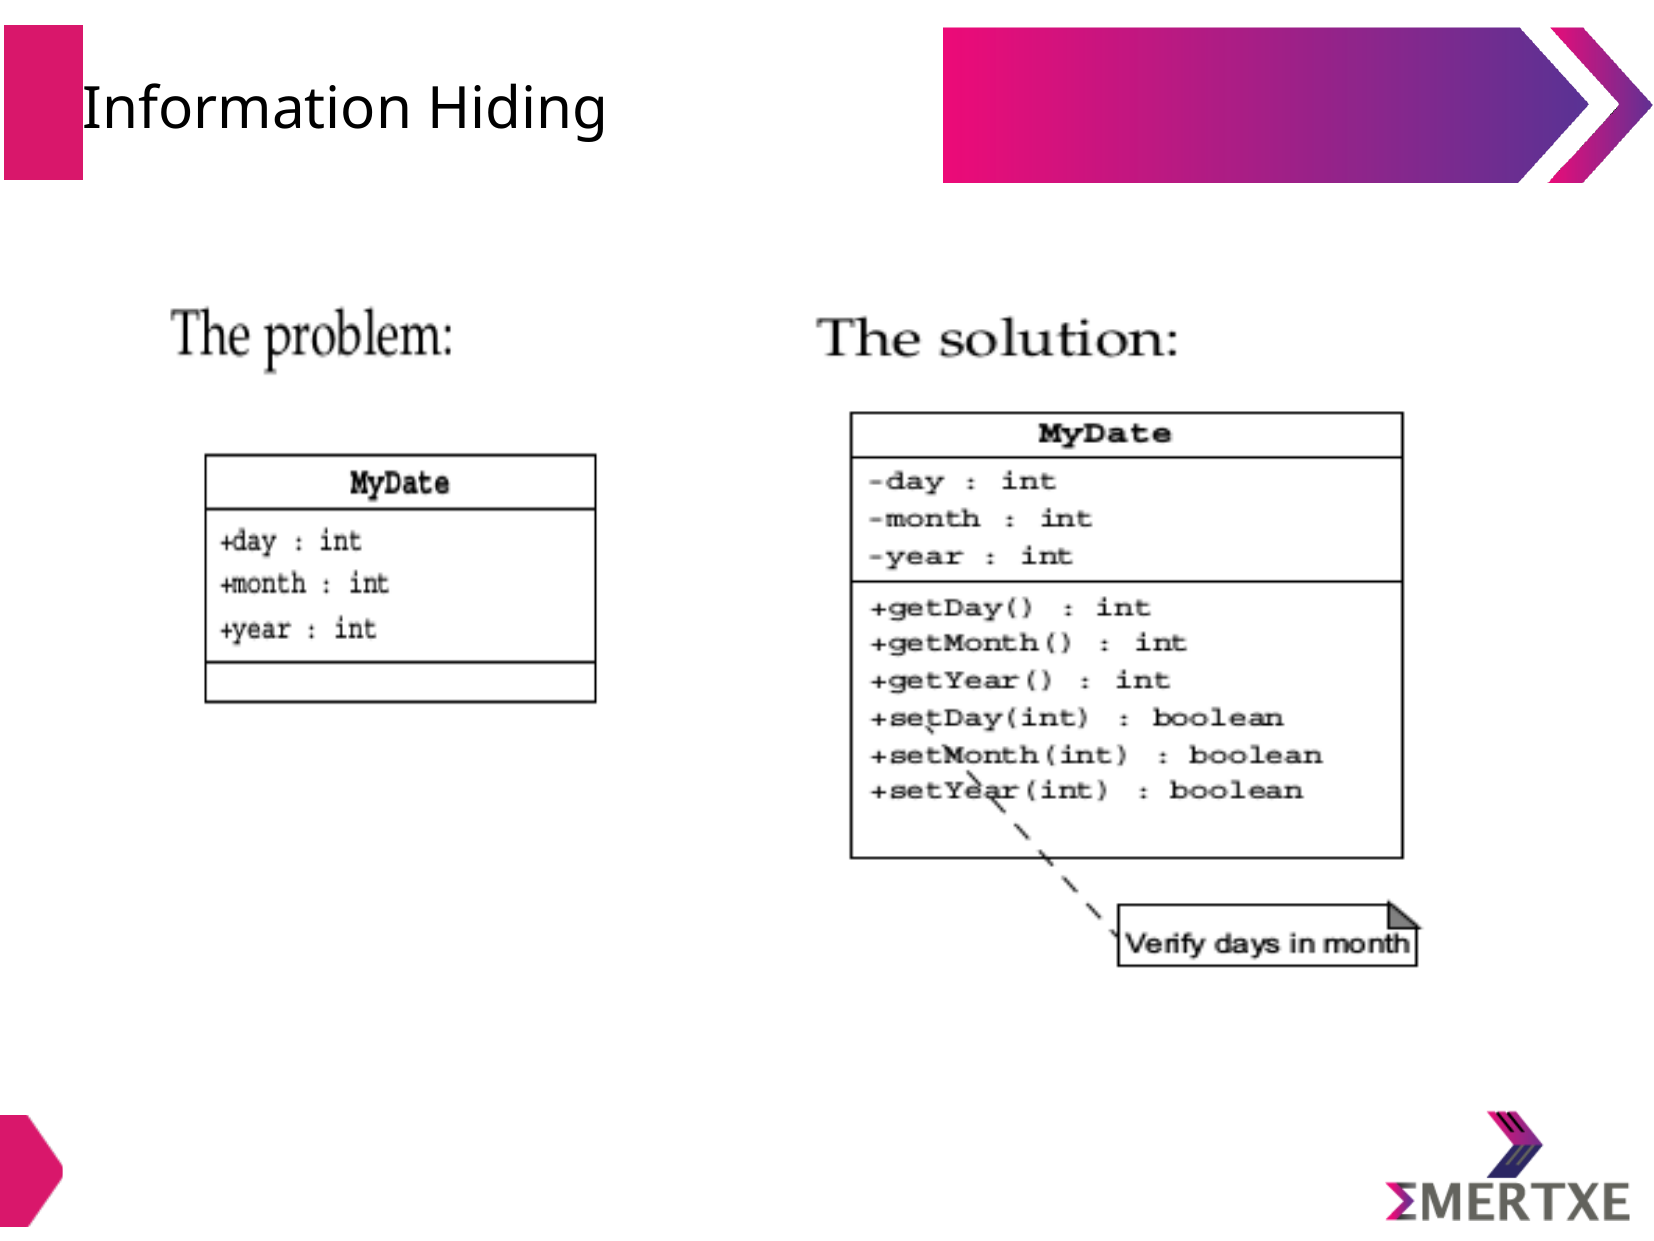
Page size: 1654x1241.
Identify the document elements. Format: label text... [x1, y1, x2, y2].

picture [150, 293, 631, 796]
picture [1571, 27, 1653, 183]
picture [1385, 1107, 1631, 1221]
picture [795, 314, 1441, 991]
title Information Hiding [82, 2, 1571, 210]
